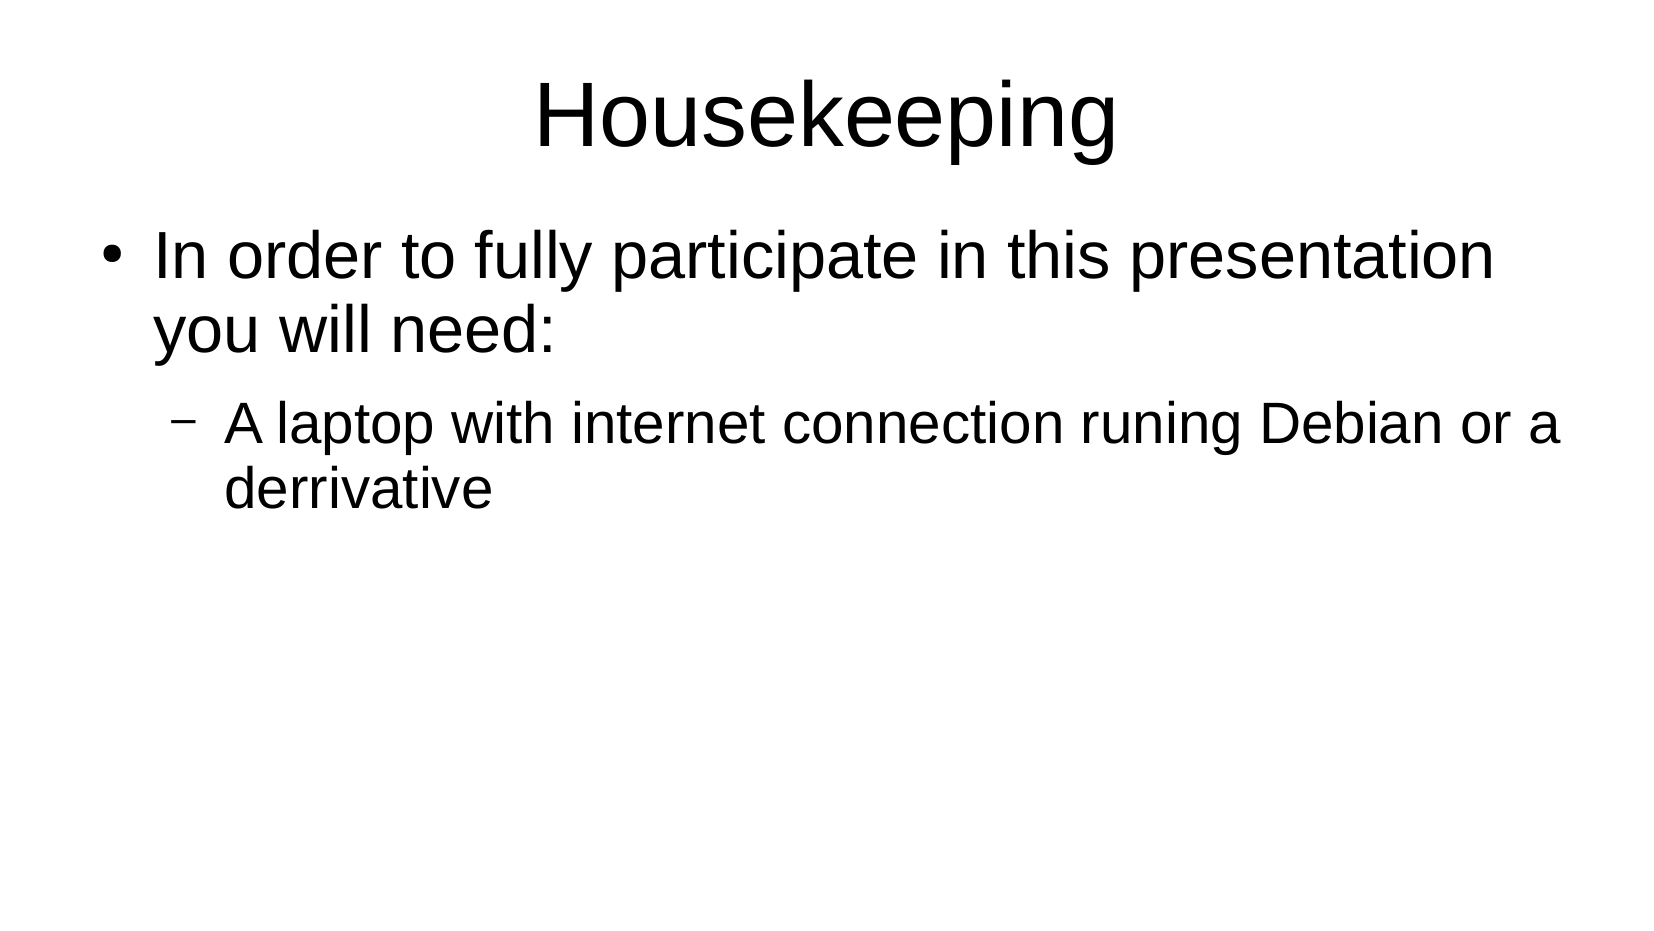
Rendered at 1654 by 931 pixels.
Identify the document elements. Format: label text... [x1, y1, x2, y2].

list In order to fully participate in this presentation you will need: A laptop with internet connection runing Debian or a derrivative [82, 217, 1571, 758]
title Housekeeping [82, 37, 1571, 193]
